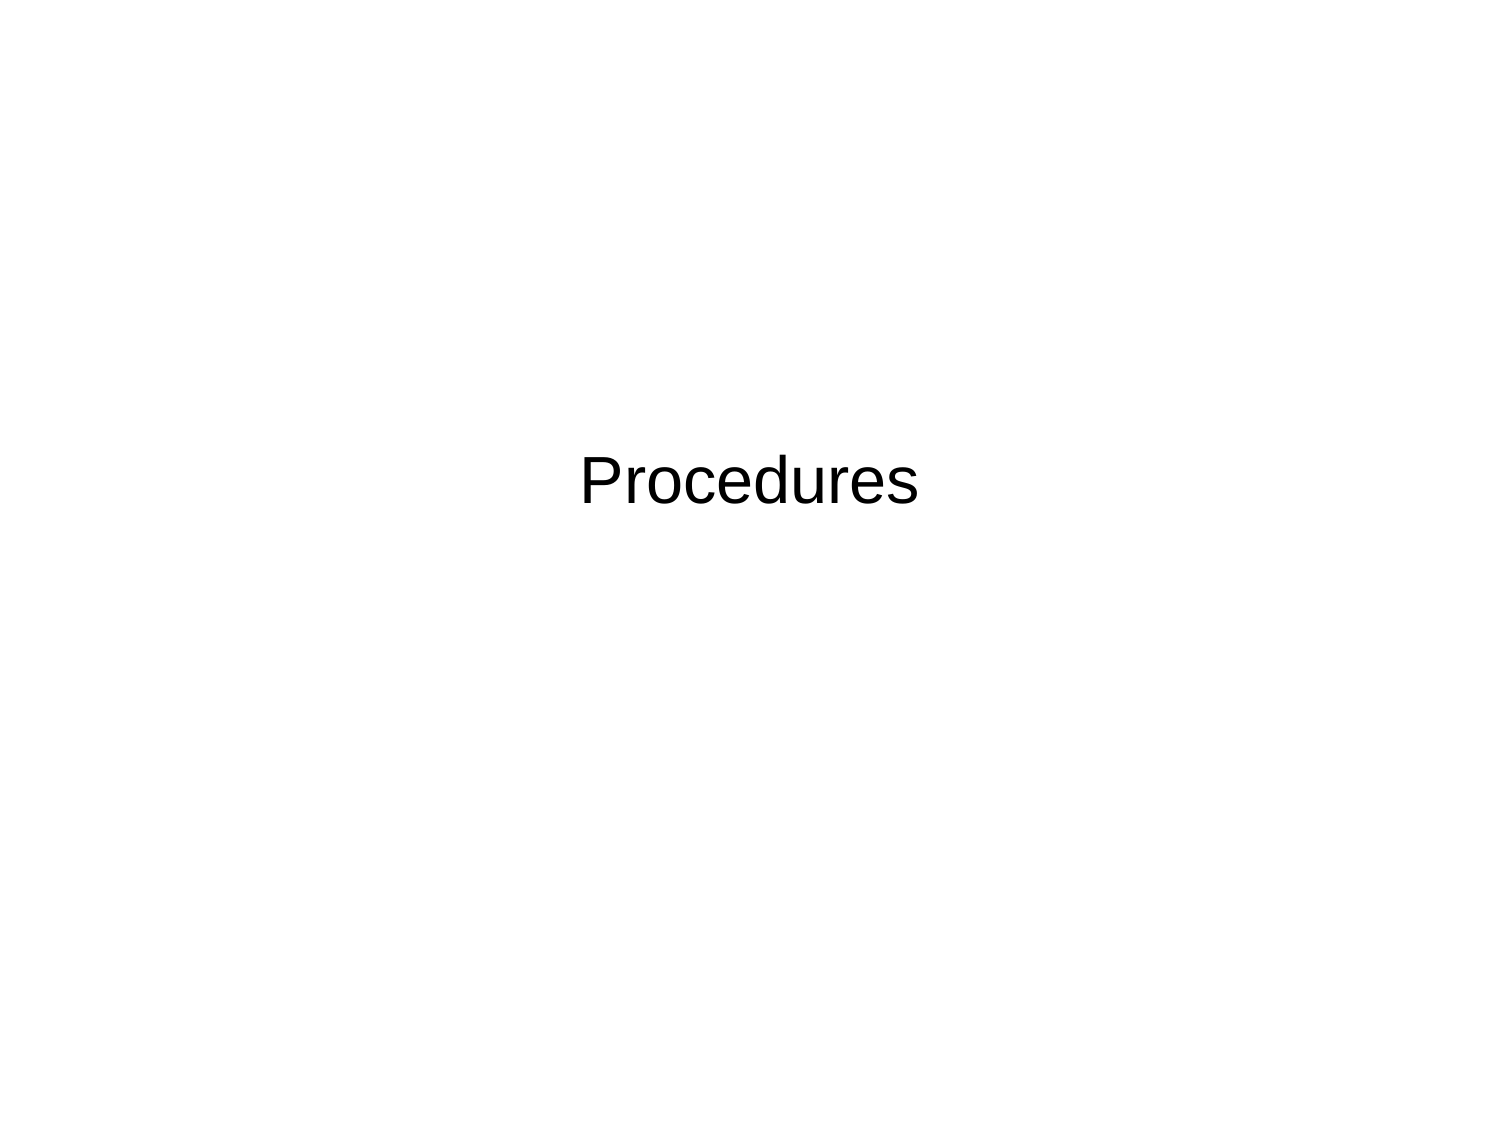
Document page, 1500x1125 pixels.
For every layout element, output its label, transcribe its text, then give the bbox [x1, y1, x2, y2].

subtitle Procedures [75, 44, 1425, 916]
